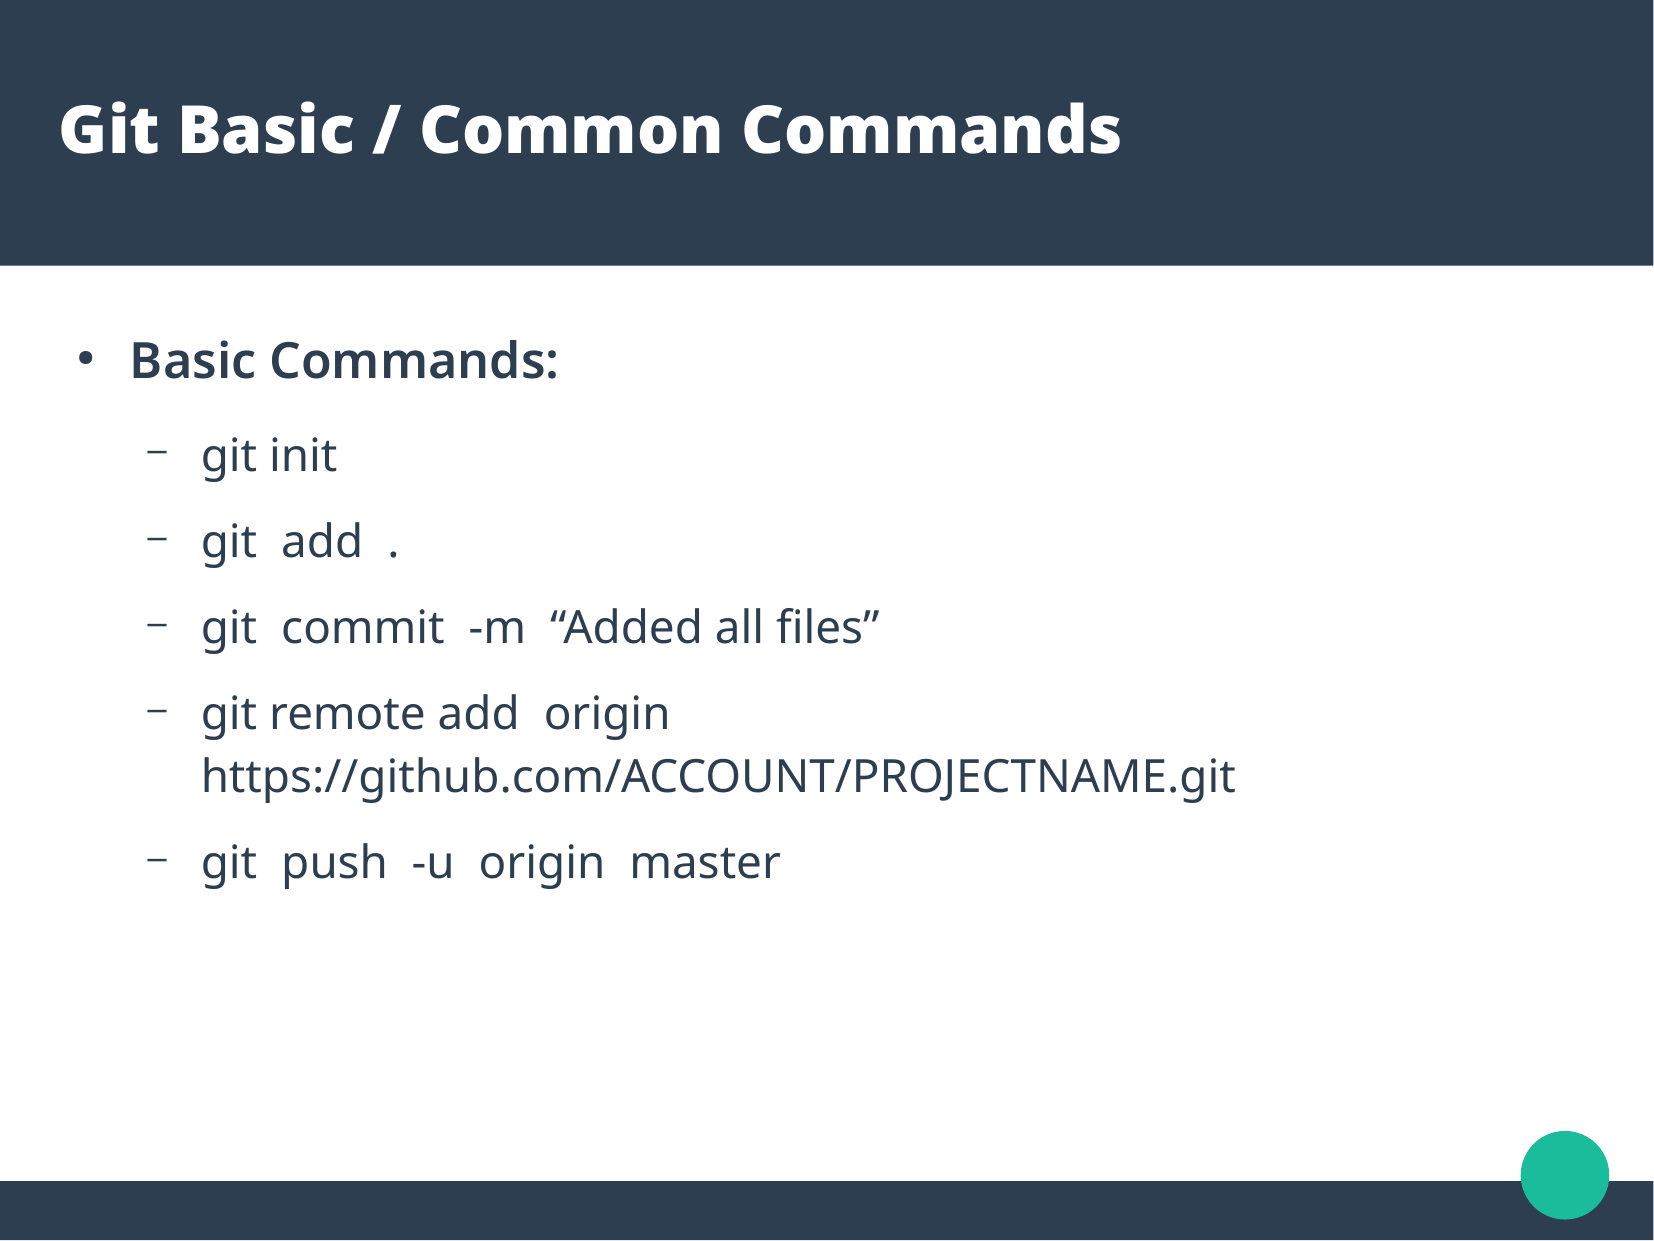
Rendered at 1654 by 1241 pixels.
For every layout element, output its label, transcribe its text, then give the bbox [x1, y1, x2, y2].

title Git Basic / Common Commands [59, 49, 1595, 207]
list Basic Commands: git init git add . git commit -m “Added all files” git remote add origin https://github.com/ACCOUNT/PROJECTNAME.git git push -u origin master [59, 324, 1595, 1152]
